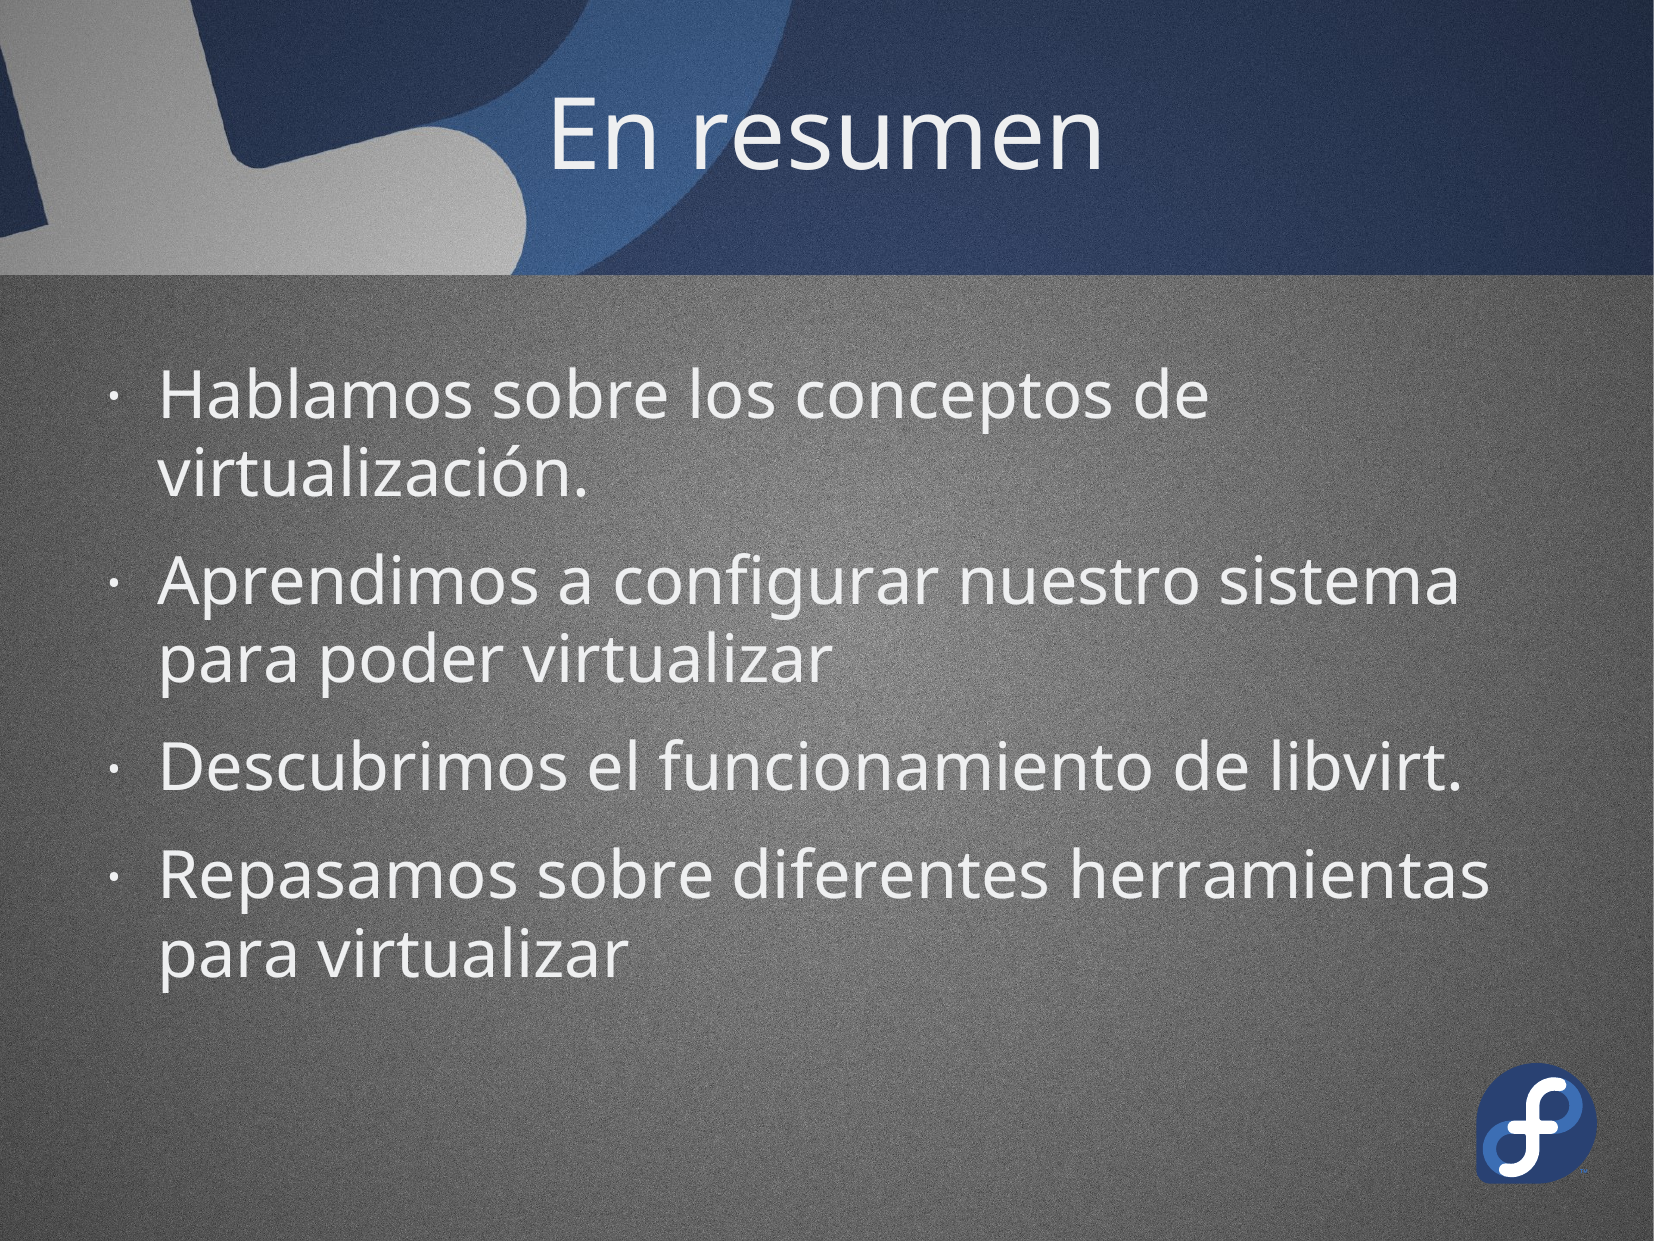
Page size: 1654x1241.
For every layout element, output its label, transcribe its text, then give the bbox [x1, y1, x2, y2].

text_box Hablamos sobre los conceptos de virtualización. Aprendimos a configurar nuestro sistema para poder virtualizar Descubrimos el funcionamiento de libvirt. Repasamos sobre diferentes herramientas para virtualizar [88, 354, 1565, 1064]
picture [0, 0, 1654, 1241]
text_box En resumen [88, 29, 1565, 237]
